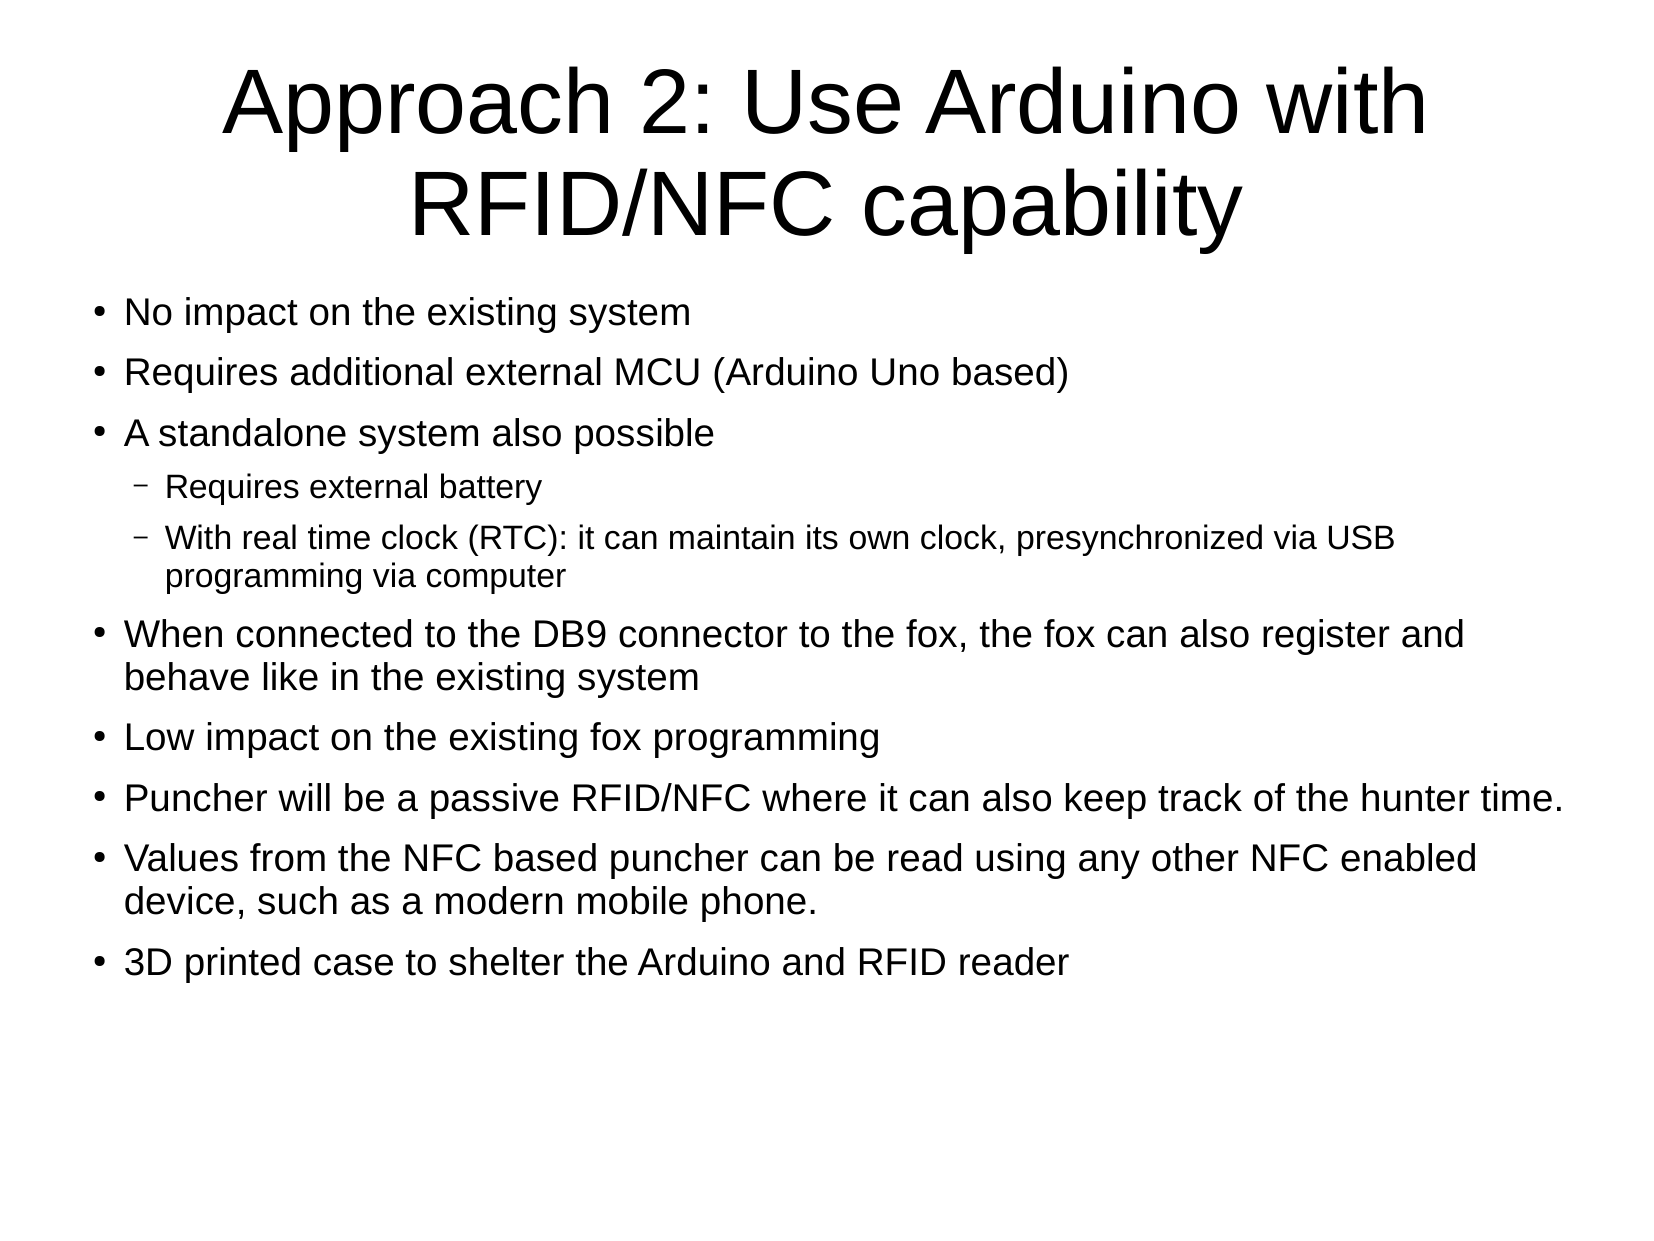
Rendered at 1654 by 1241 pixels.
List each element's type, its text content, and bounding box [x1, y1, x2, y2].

list No impact on the existing system Requires additional external MCU (Arduino Uno based) A standalone system also possible Requires external battery With real time clock (RTC): it can maintain its own clock, presynchronized via USB programming via computer When connected to the DB9 connector to the fox, the fox can also register and behave like in the existing system Low impact on the existing fox programming Puncher will be a passive RFID/NFC where it can also keep track of the hunter time. Values from the NFC based puncher can be read using any other NFC enabled device, such as a modern mobile phone. 3D printed case to shelter the Arduino and RFID reader [82, 290, 1571, 1010]
title Approach 2: Use Arduino with RFID/NFC capability [82, 49, 1571, 257]
